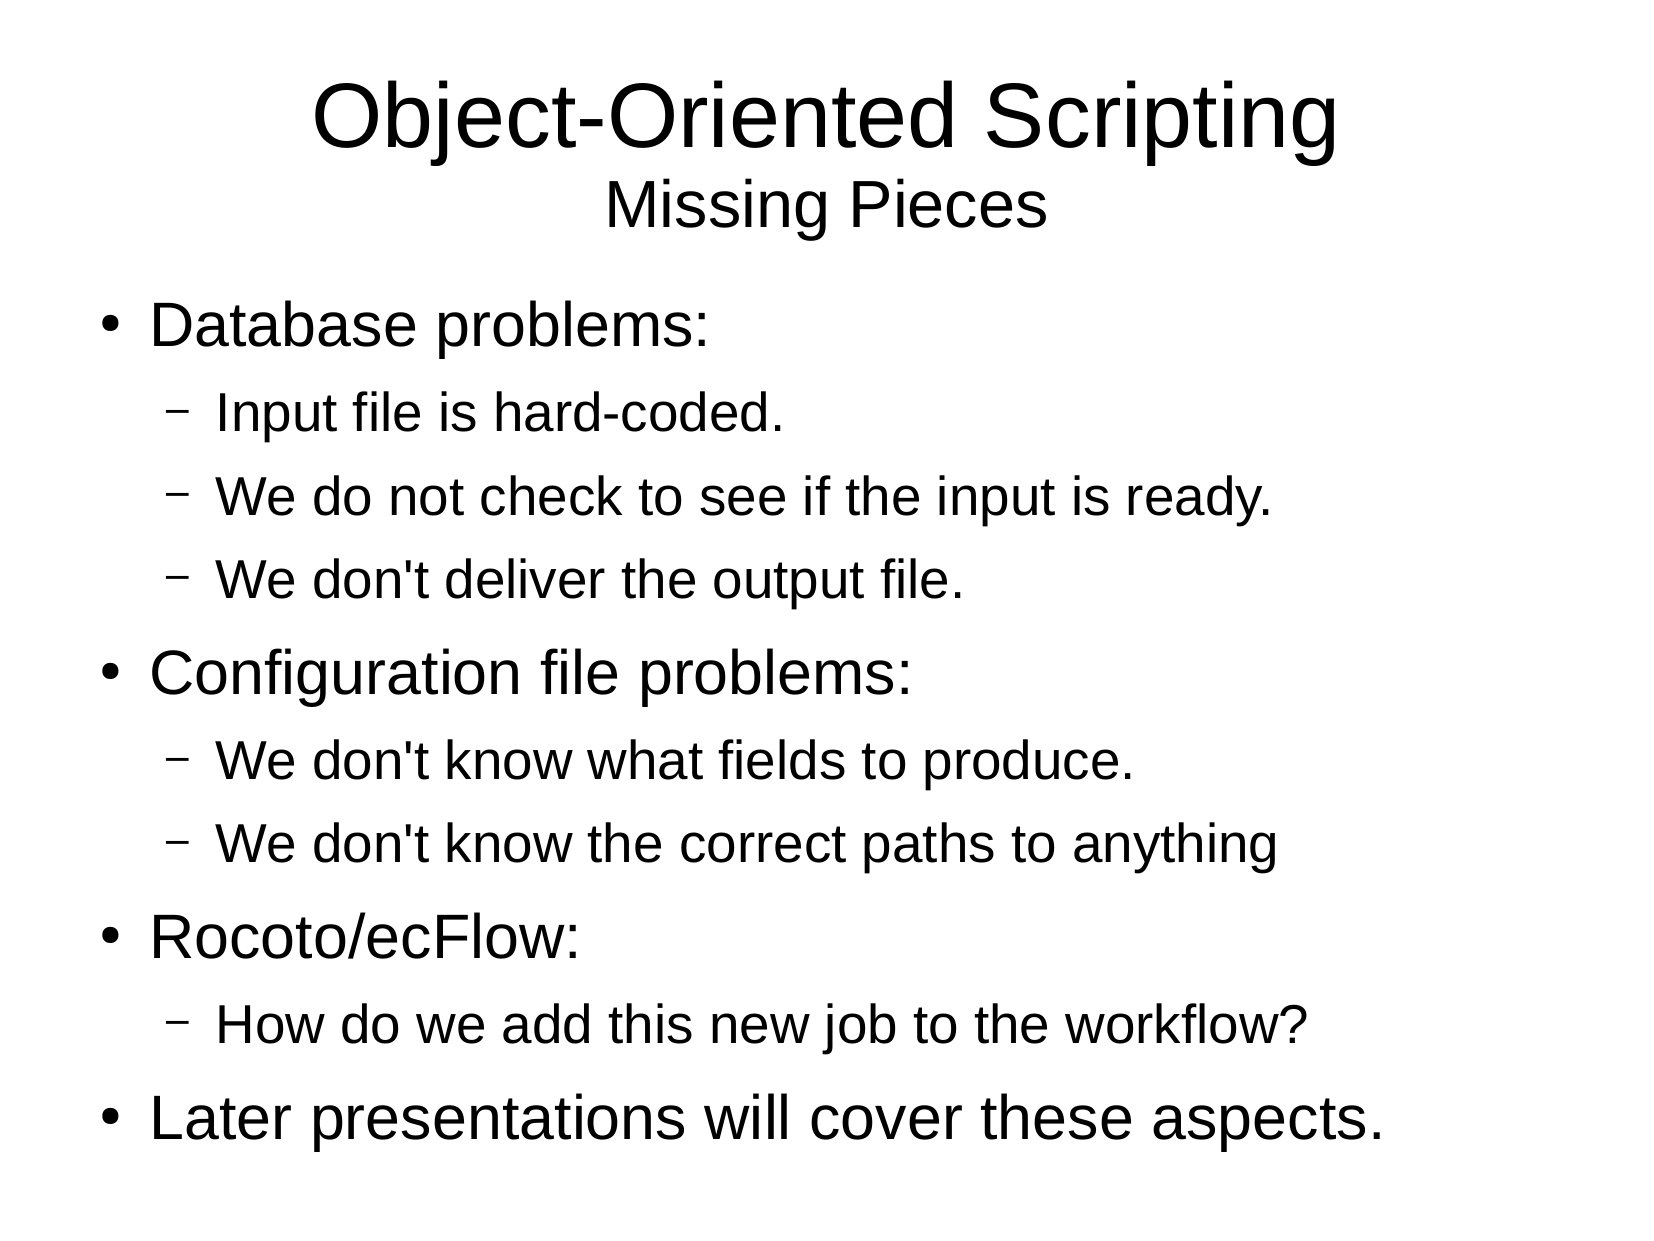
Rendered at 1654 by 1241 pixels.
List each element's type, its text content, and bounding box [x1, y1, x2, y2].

list Database problems: Input file is hard-coded. We do not check to see if the input is ready. We don't deliver the output file. Configuration file problems: We don't know what fields to produce. We don't know the correct paths to anything Rocoto/ecFlow: How do we add this new job to the workflow? Later presentations will cover these aspects. [82, 290, 1606, 1156]
title Object-Oriented Scripting Missing Pieces [82, 49, 1571, 257]
